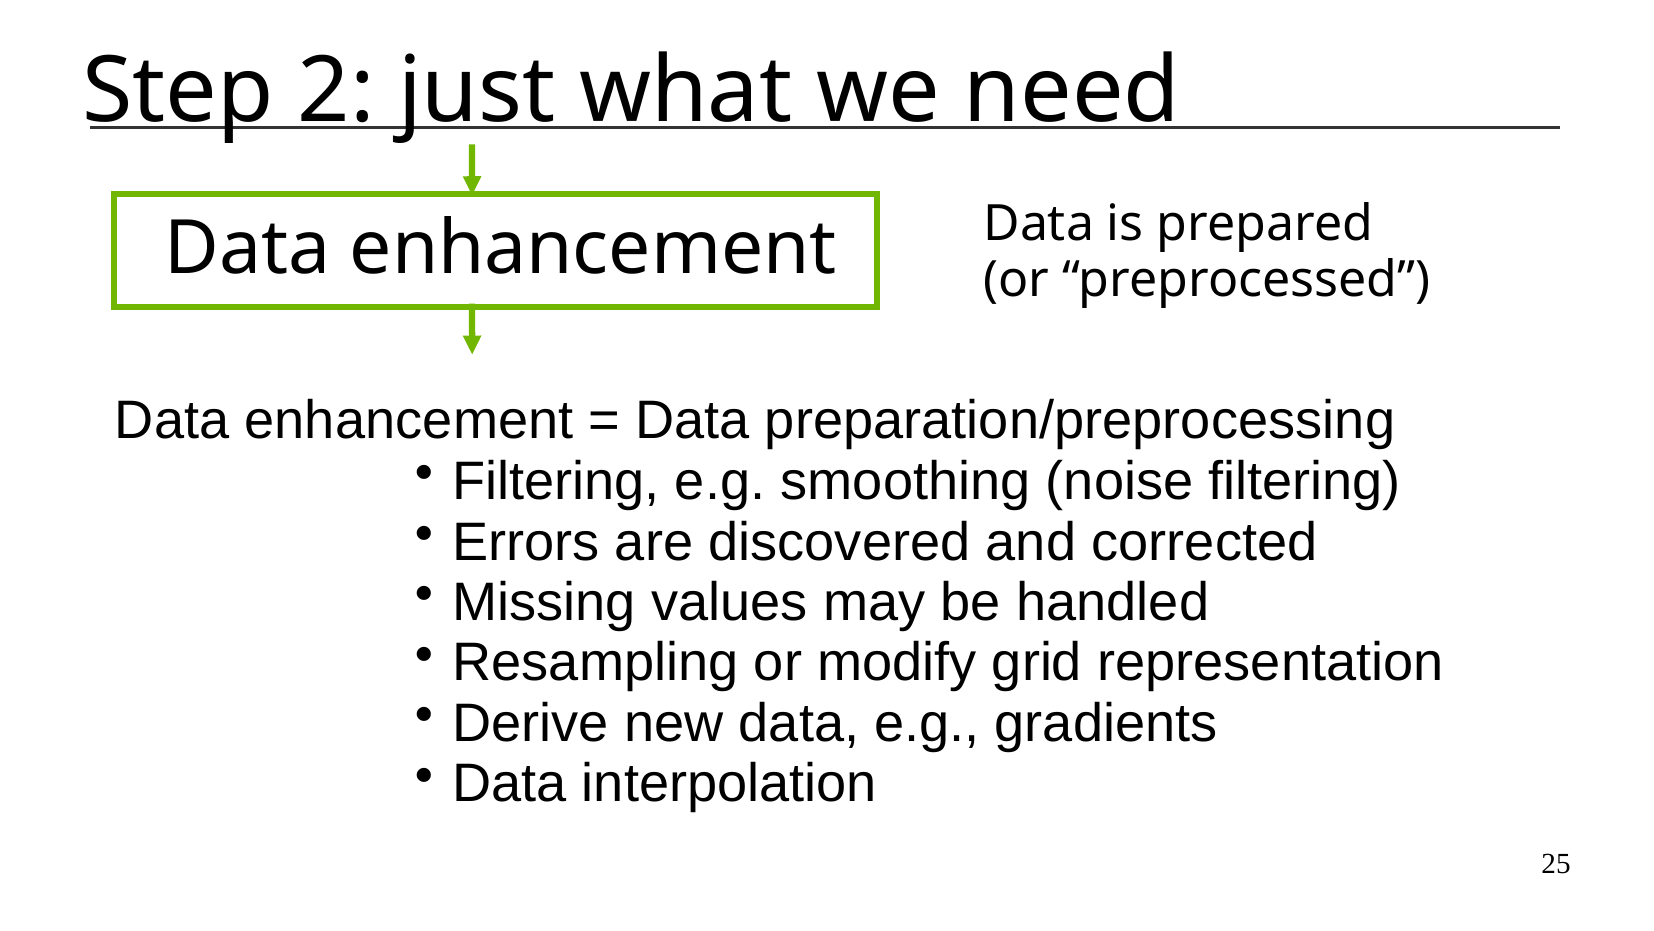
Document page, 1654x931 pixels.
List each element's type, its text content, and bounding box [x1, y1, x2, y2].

text_box Data enhancement [117, 197, 853, 298]
text_box Data enhancement = Data preparation/preprocessing Filtering, e.g. smoothing (noise filtering) Errors are discovered and corrected Missing values may be handled Resampling or modify grid representation Derive new data, e.g., gradients Data interpolation [98, 378, 1605, 886]
text_box Data is prepared (or “preprocessed”) [933, 183, 1446, 316]
title Step 2: just what we need [82, 32, 1571, 140]
